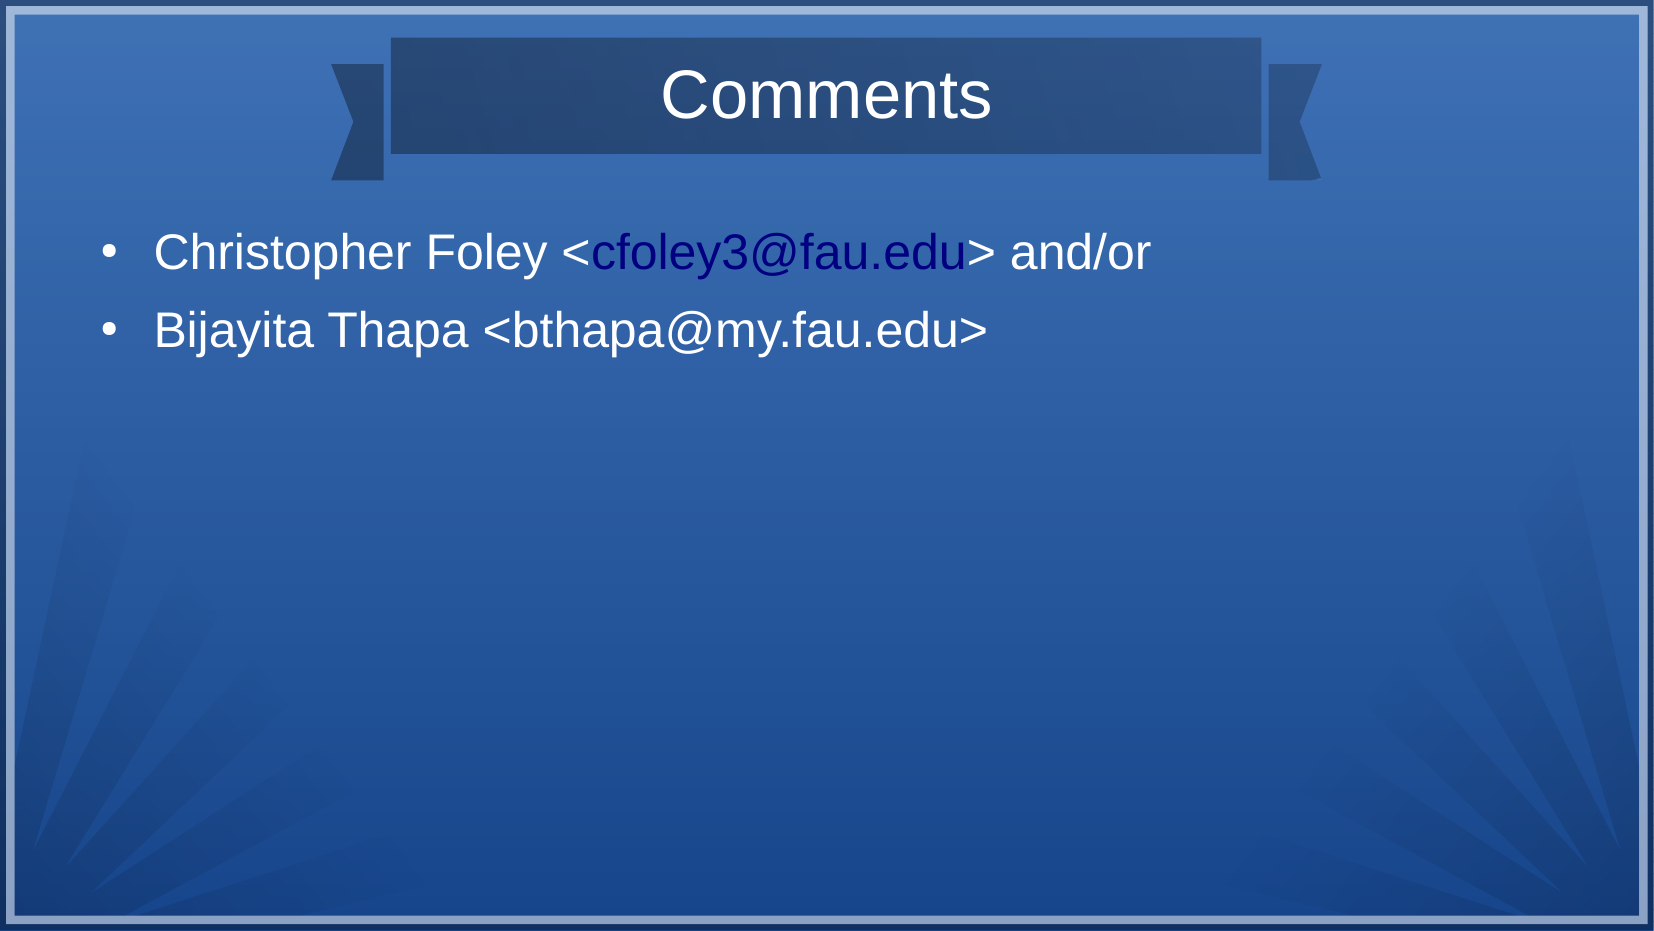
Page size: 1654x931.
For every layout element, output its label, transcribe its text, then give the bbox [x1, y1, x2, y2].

title Comments [389, 35, 1264, 154]
list Christopher Foley <cfoley3@fau.edu> and/or Bijayita Thapa <bthapa@my.fau.edu> [82, 224, 1571, 848]
